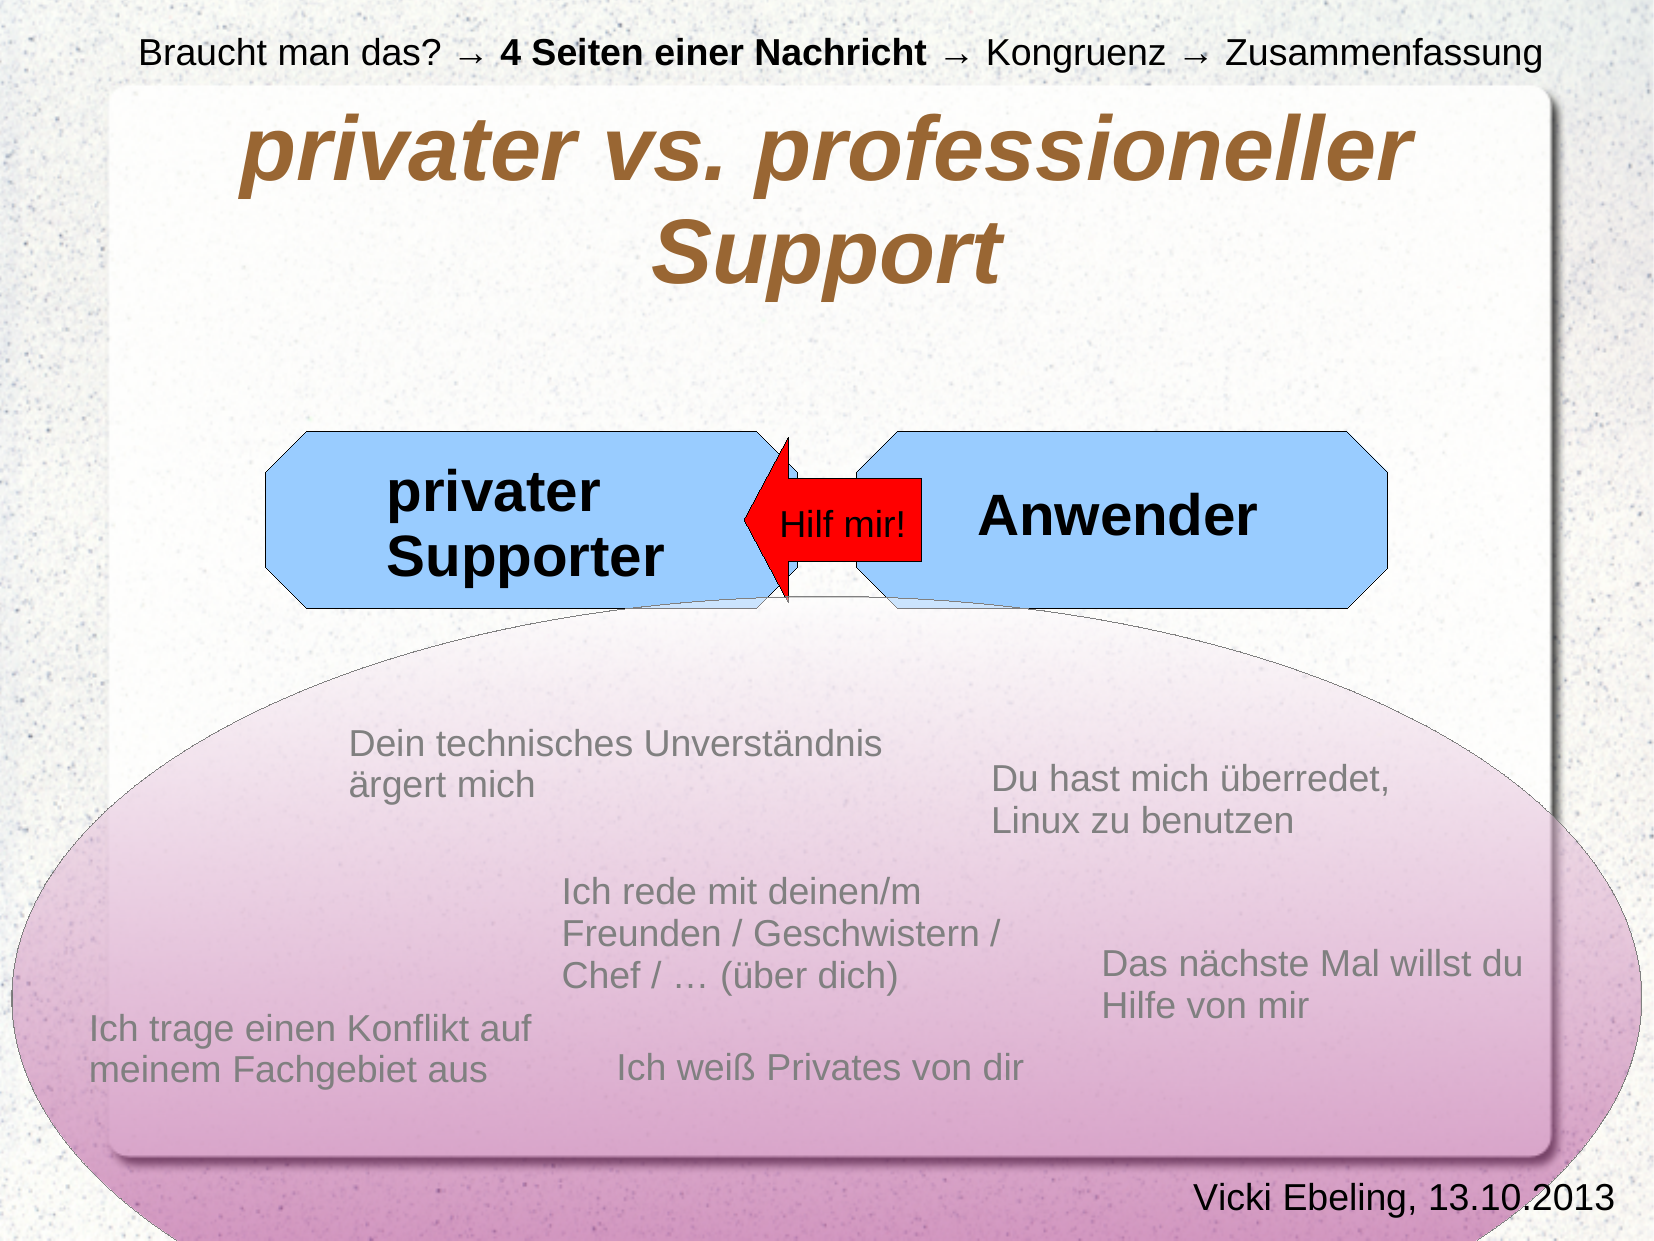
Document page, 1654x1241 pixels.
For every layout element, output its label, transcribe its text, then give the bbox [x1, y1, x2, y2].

text_box Braucht man das? → 4 Seiten einer Nachricht → Kongruenz → Zusammenfassung [123, 23, 1559, 81]
text_box Anwender [962, 475, 1274, 556]
text_box Das nächste Mal willst du Hilfe von mir [1086, 934, 1539, 1034]
text_box Dein technisches Unverständnis ärgert mich [333, 714, 898, 814]
text_box Hilf mir! [764, 496, 922, 553]
picture [0, 0, 1654, 1241]
text_box Ich weiß Privates von dir [601, 1039, 1040, 1097]
picture [789, 562, 885, 597]
text_box Ich trage einen Konflikt auf meinem Fachgebiet aus [73, 999, 547, 1099]
text_box Du hast mich überredet, Linux zu benutzen [976, 750, 1406, 849]
text_box [11, 431, 1642, 1241]
text_box privater Supporter [372, 451, 680, 597]
text_box Vicki Ebeling, 13.10.2013 [1178, 1169, 1630, 1227]
picture [769, 587, 784, 597]
text_box Ich rede mit deinen/m Freunden / Geschwistern / Chef / … (über dich) [546, 863, 1016, 1004]
title privater vs. professioneller Support [118, 96, 1536, 304]
